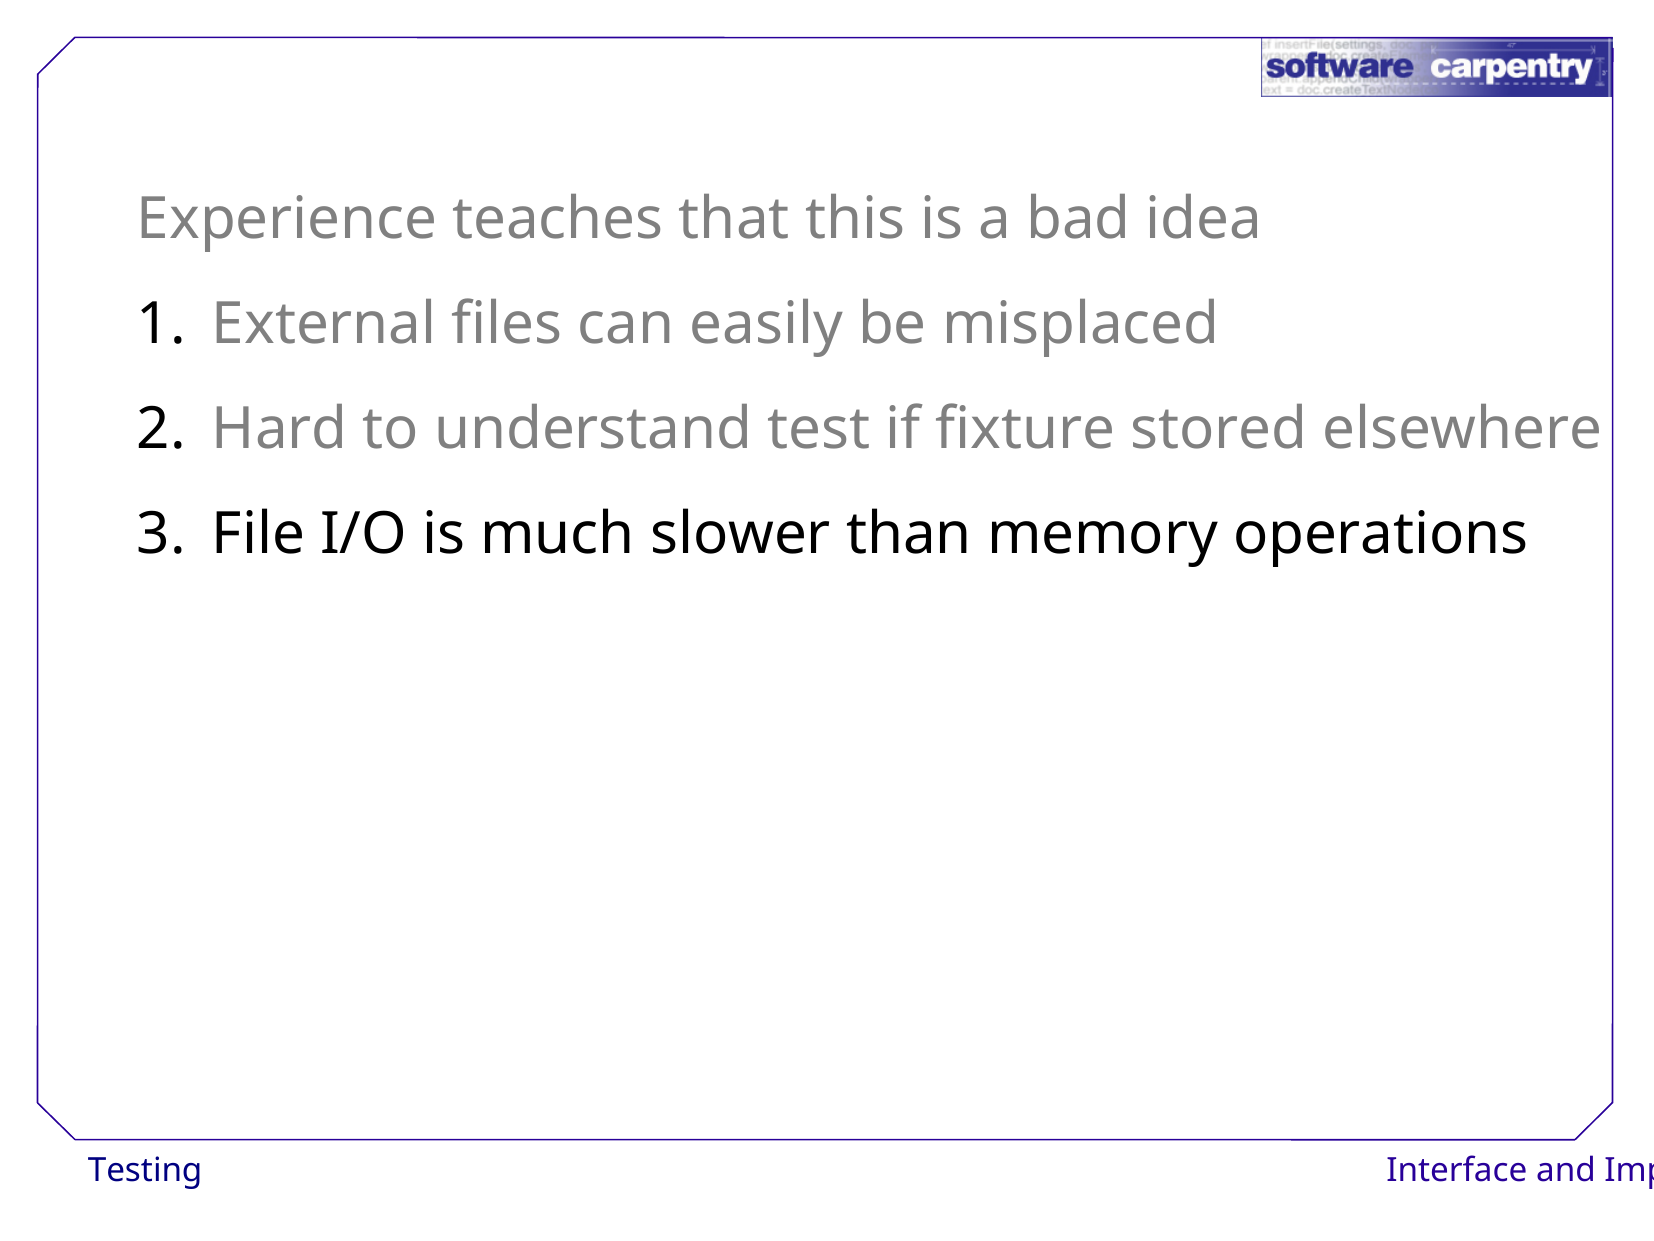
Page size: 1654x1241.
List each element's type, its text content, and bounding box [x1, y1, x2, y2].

text_box Experience teaches that this is a bad idea External files can easily be misplaced Hard to understand test if fixture stored elsewhere File I/O is much slower than memory operations [122, 137, 1618, 574]
picture [1261, 39, 1613, 97]
